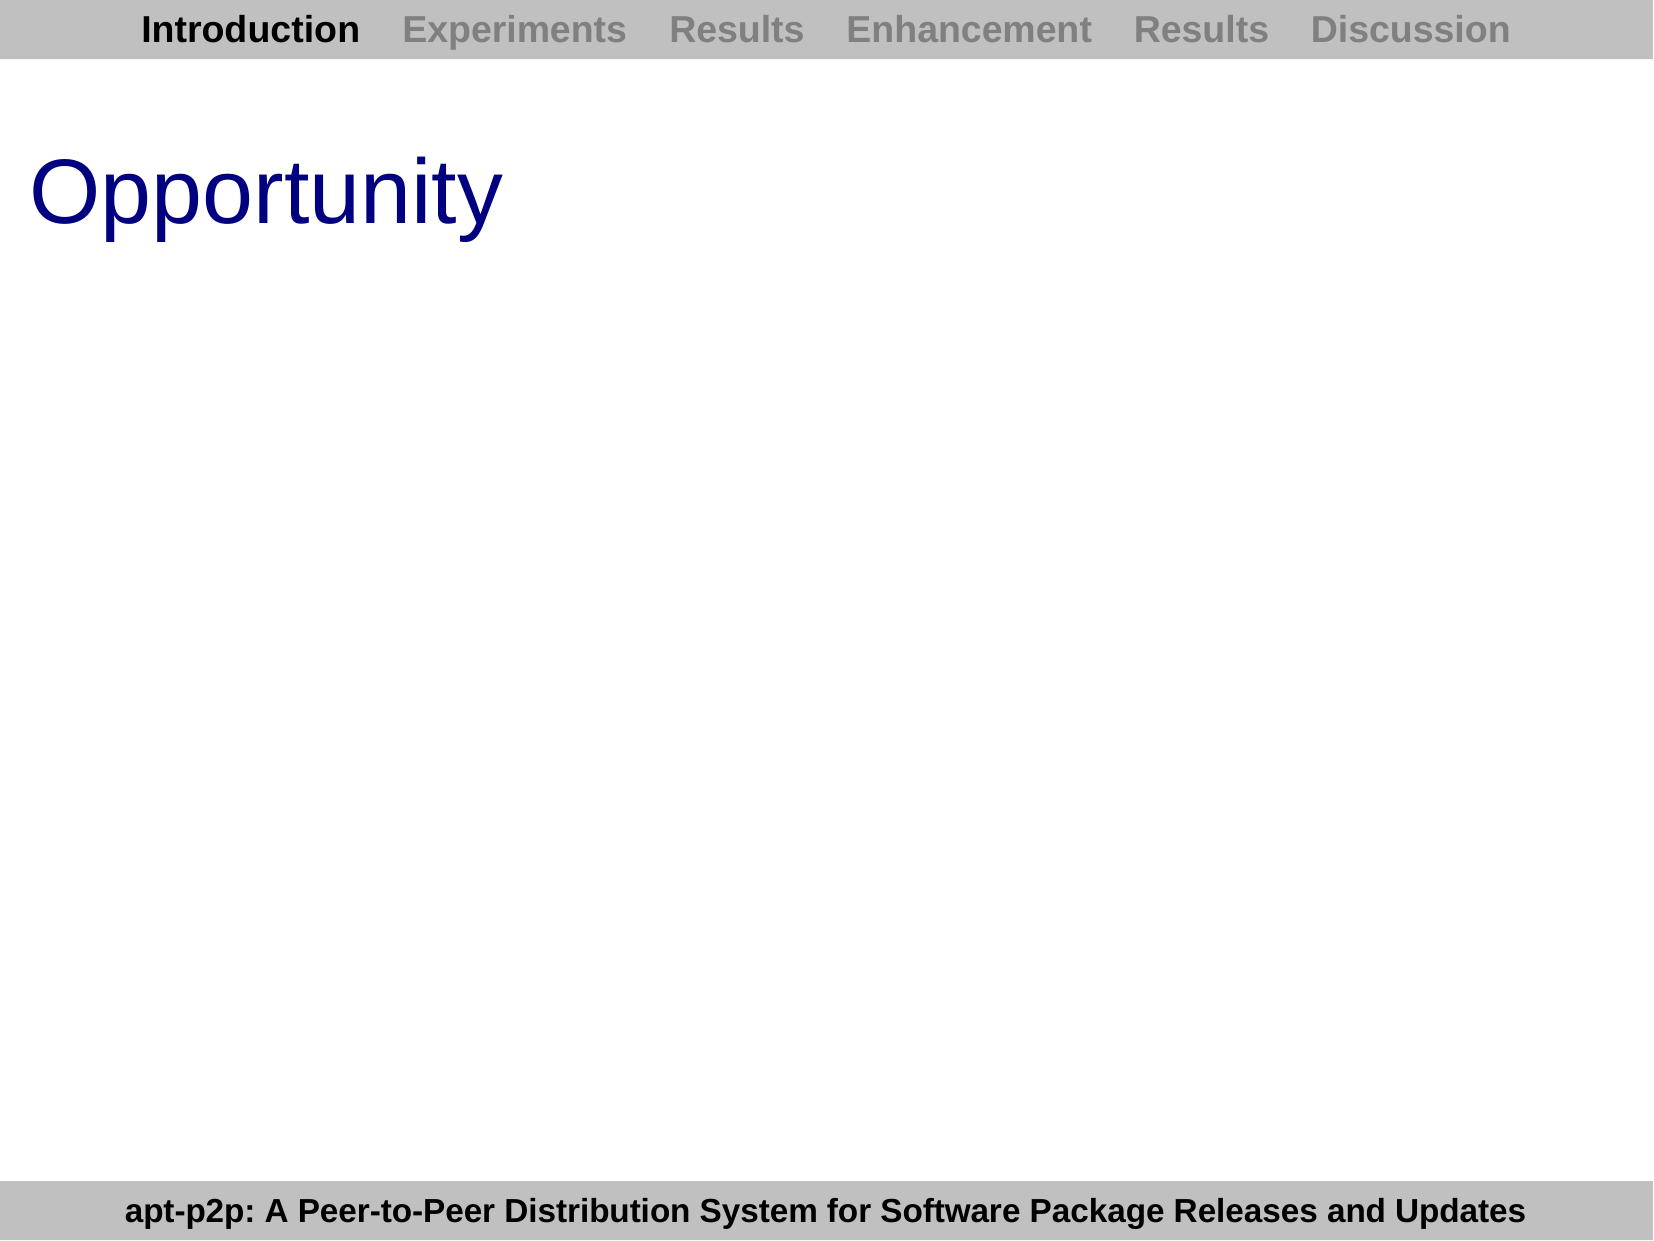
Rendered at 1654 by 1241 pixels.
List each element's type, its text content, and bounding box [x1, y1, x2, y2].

title Opportunity [29, 88, 1442, 296]
